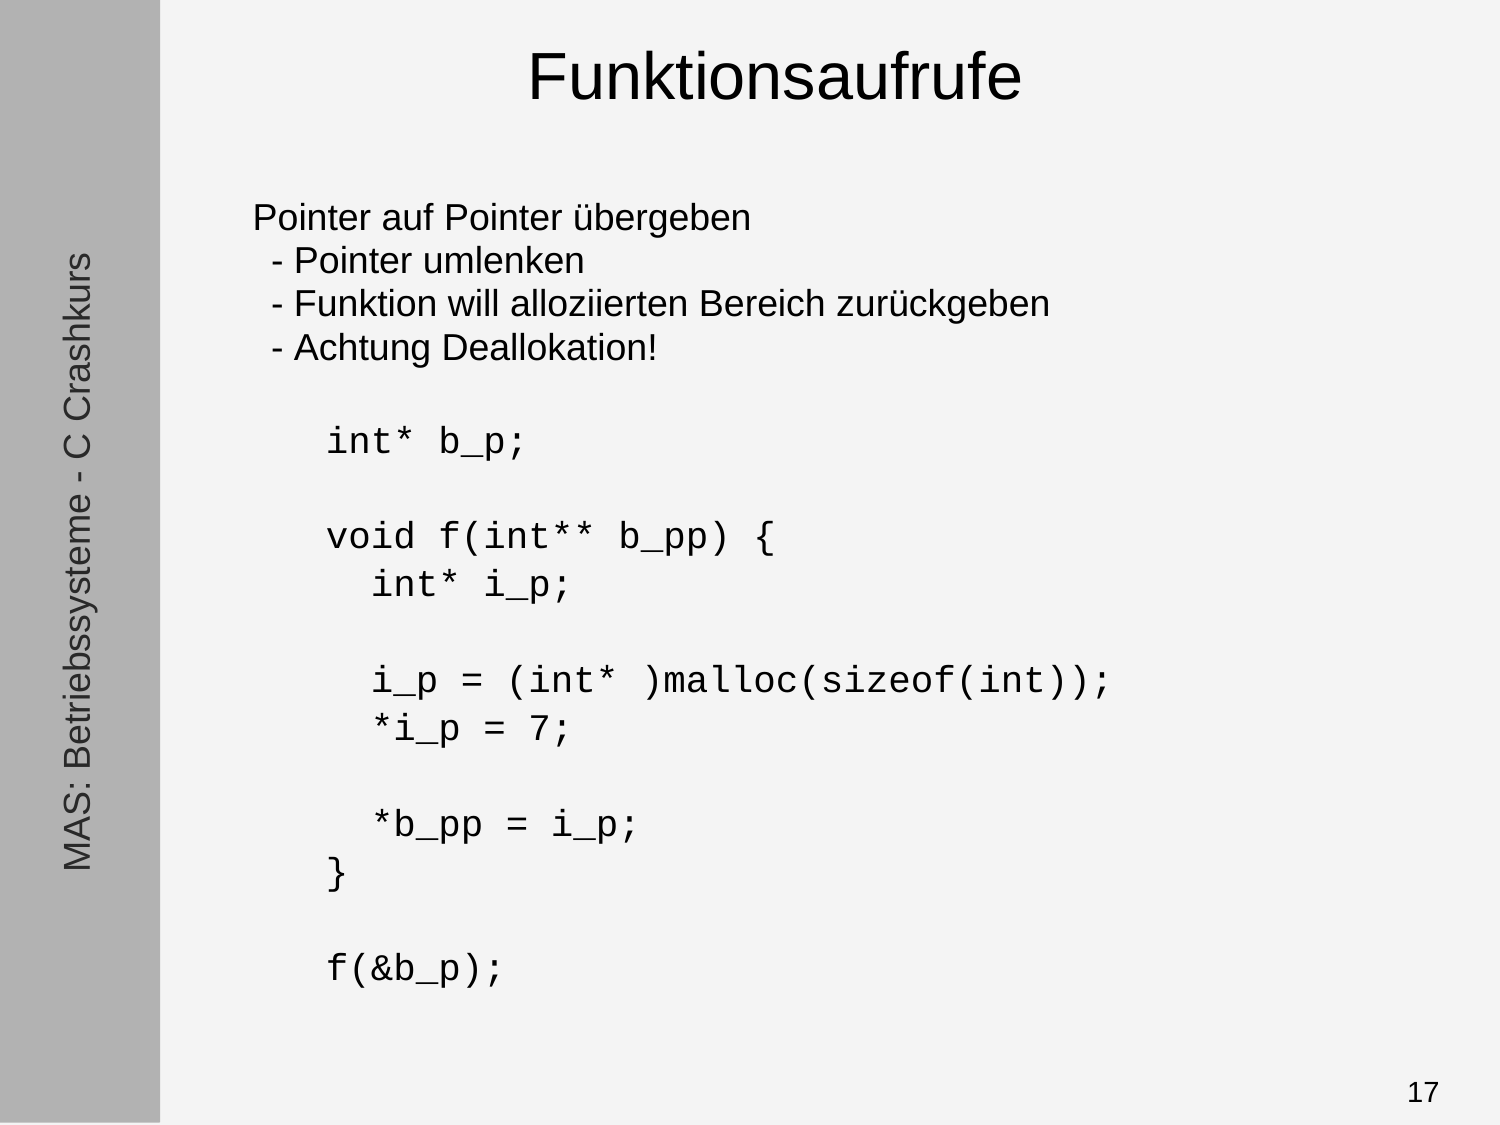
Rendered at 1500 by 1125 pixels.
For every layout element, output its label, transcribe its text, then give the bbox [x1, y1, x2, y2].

text_box [0, 0, 160, 1122]
text_box MAS: Betriebssysteme - C Crashkurs [46, 1, 125, 1124]
text_box Pointer auf Pointer übergeben - Pointer umlenken - Funktion will alloziierten Bereich zurückgeben - Achtung Deallokation! int* b_p; void f(int** b_pp) { int* i_p; i_p = (int* )malloc(sizeof(int)); *i_p = 7; *b_pp = i_p; } f(&b_p); [237, 187, 1447, 1082]
text_box [212, 162, 1460, 325]
text_box 9 [1407, 1074, 1460, 1112]
text_box Funktionsaufrufe [512, 27, 1040, 122]
